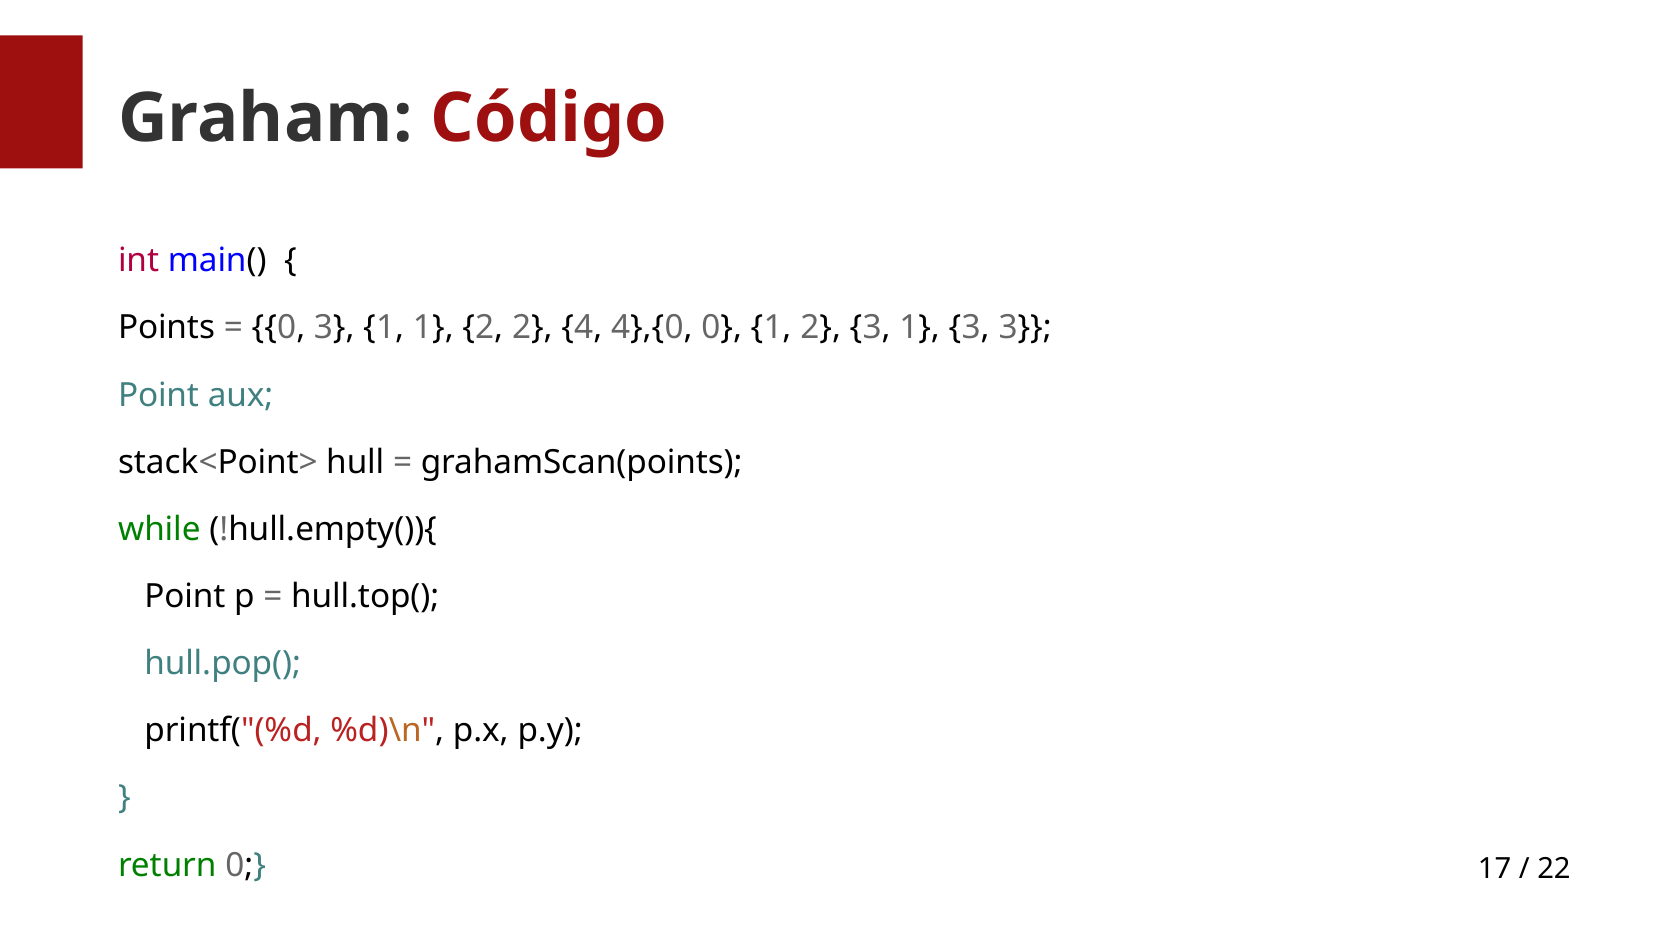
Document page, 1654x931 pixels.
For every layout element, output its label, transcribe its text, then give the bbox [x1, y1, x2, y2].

list int main() { Points = {{0, 3}, {1, 1}, {2, 2}, {4, 4},{0, 0}, {1, 2}, {3, 1}, {3, 3}}; Point aux; stack<Point> hull = grahamScan(points); while (!hull.empty()){ Point p = hull.top(); hull.pop(); printf("(%d, %d)\n", p.x, p.y); } return 0;} [118, 346, 1536, 886]
title Graham: Código [118, 37, 1571, 193]
